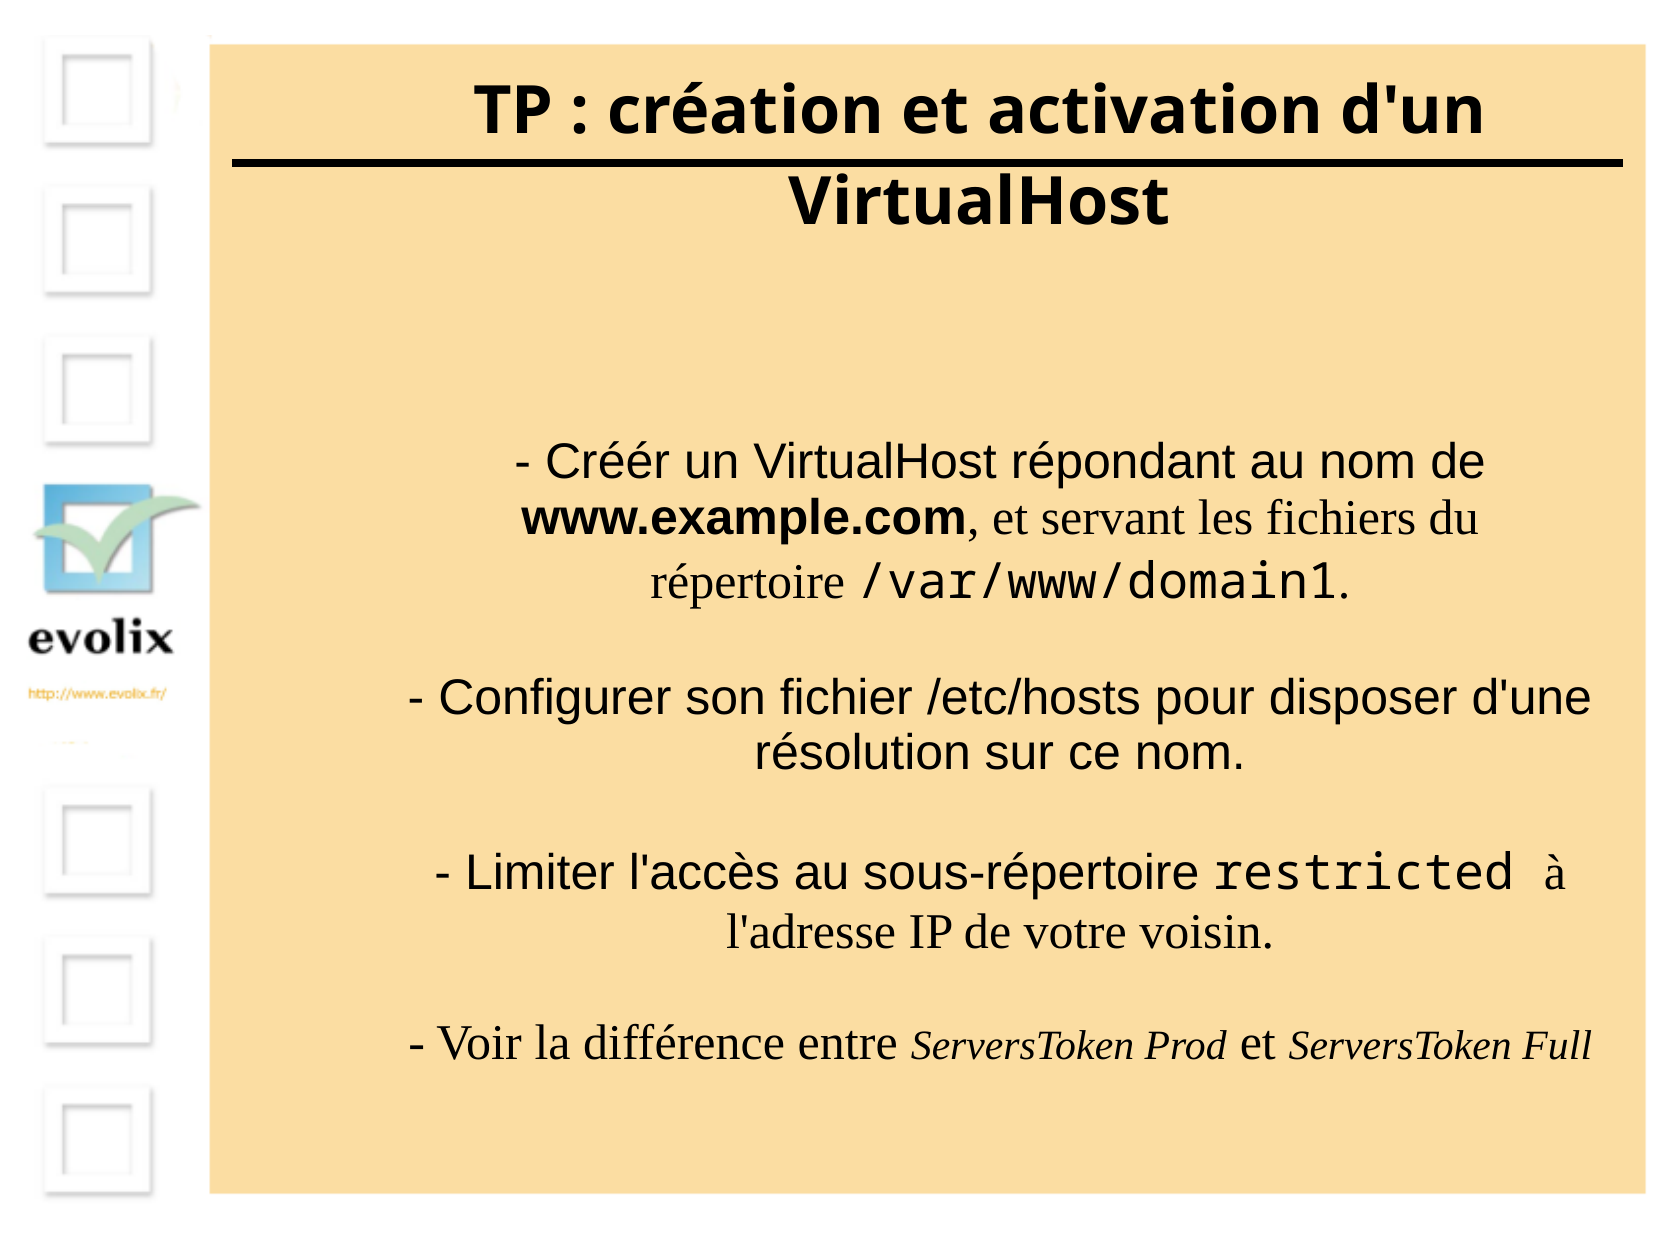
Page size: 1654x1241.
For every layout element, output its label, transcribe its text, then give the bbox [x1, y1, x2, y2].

subtitle - Créér un VirtualHost répondant au nom de www.example.com, et servant les fichiers du répertoire /var/www/domain1. - Configurer son fichier /etc/hosts pour disposer d'une résolution sur ce nom. - Limiter l'accès au sous-répertoire restricted à l'adresse IP de votre voisin. - Voir la différence entre ServersToken Prod et ServersToken Full [384, 314, 1617, 1190]
title TP : création et activation d'un VirtualHost [384, 49, 1576, 258]
picture [0, 35, 1654, 1204]
